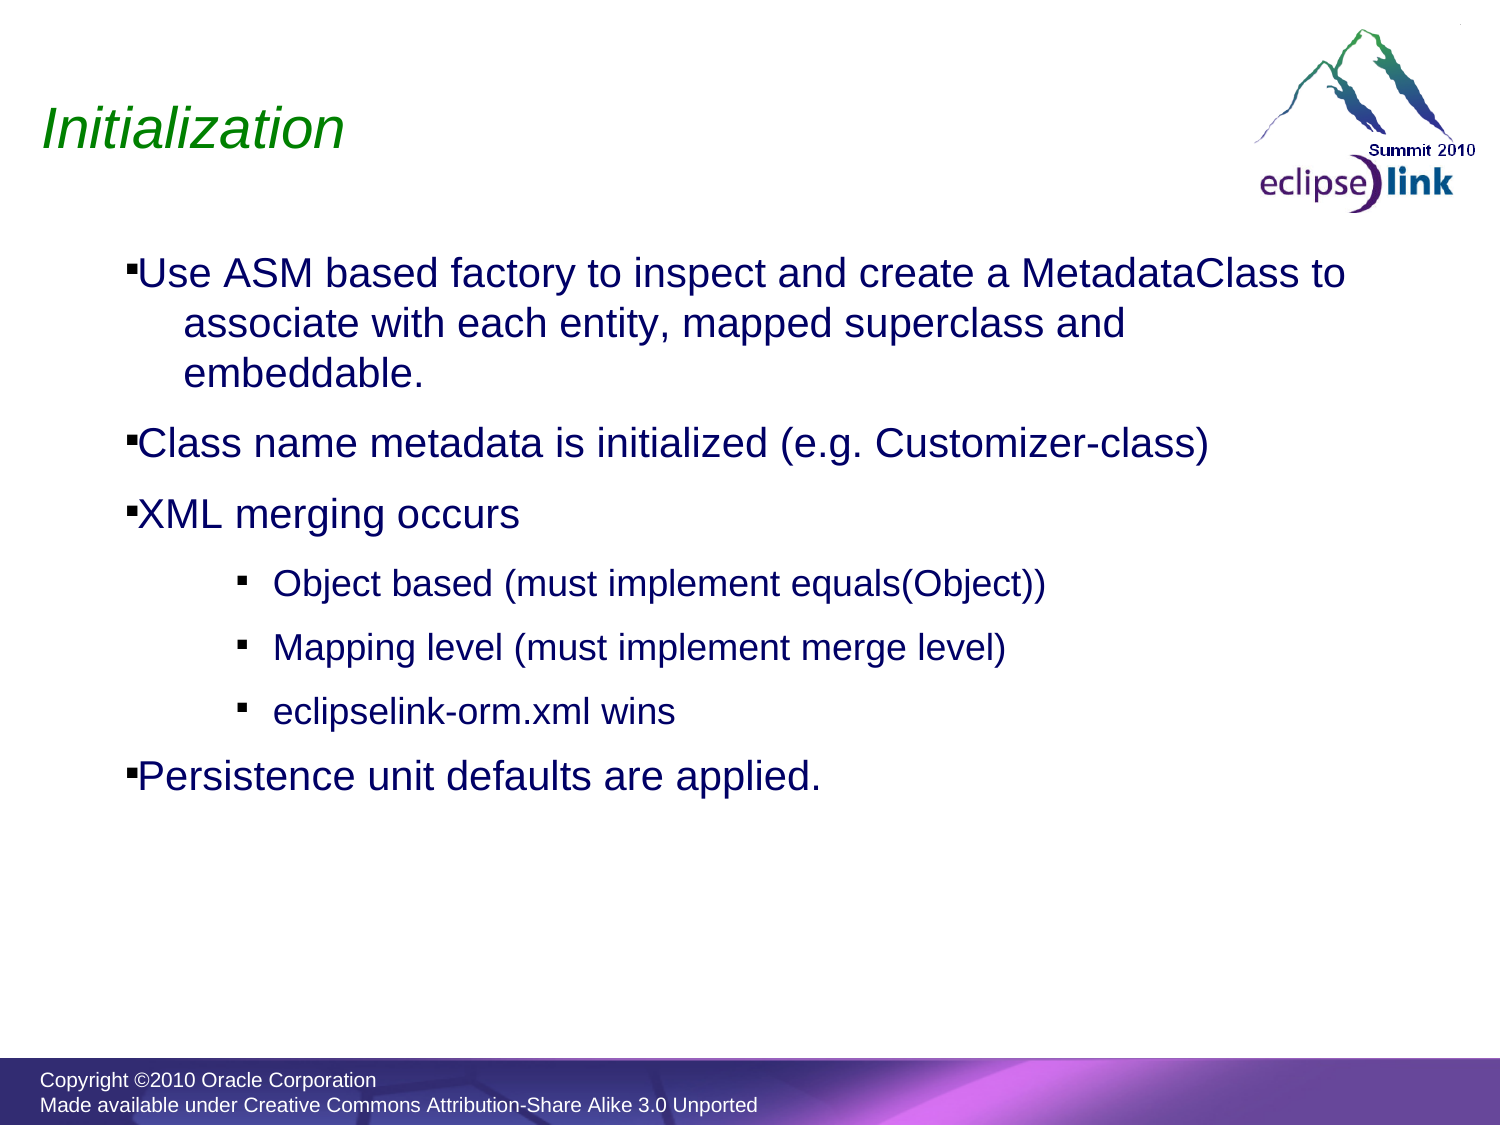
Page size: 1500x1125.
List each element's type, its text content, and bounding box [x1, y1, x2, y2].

list Use ASM based factory to inspect and create a MetadataClass to associate with each entity, mapped superclass and embeddable. Class name metadata is initialized (e.g. Customizer-class) XML merging occurs Object based (must implement equals(Object)) Mapping level (must implement merge level) eclipselink-orm.xml wins Persistence unit defaults are applied. [112, 237, 1388, 1021]
title Initialization [26, 90, 1223, 173]
picture [1250, 24, 1478, 215]
picture [0, 1058, 1500, 1125]
